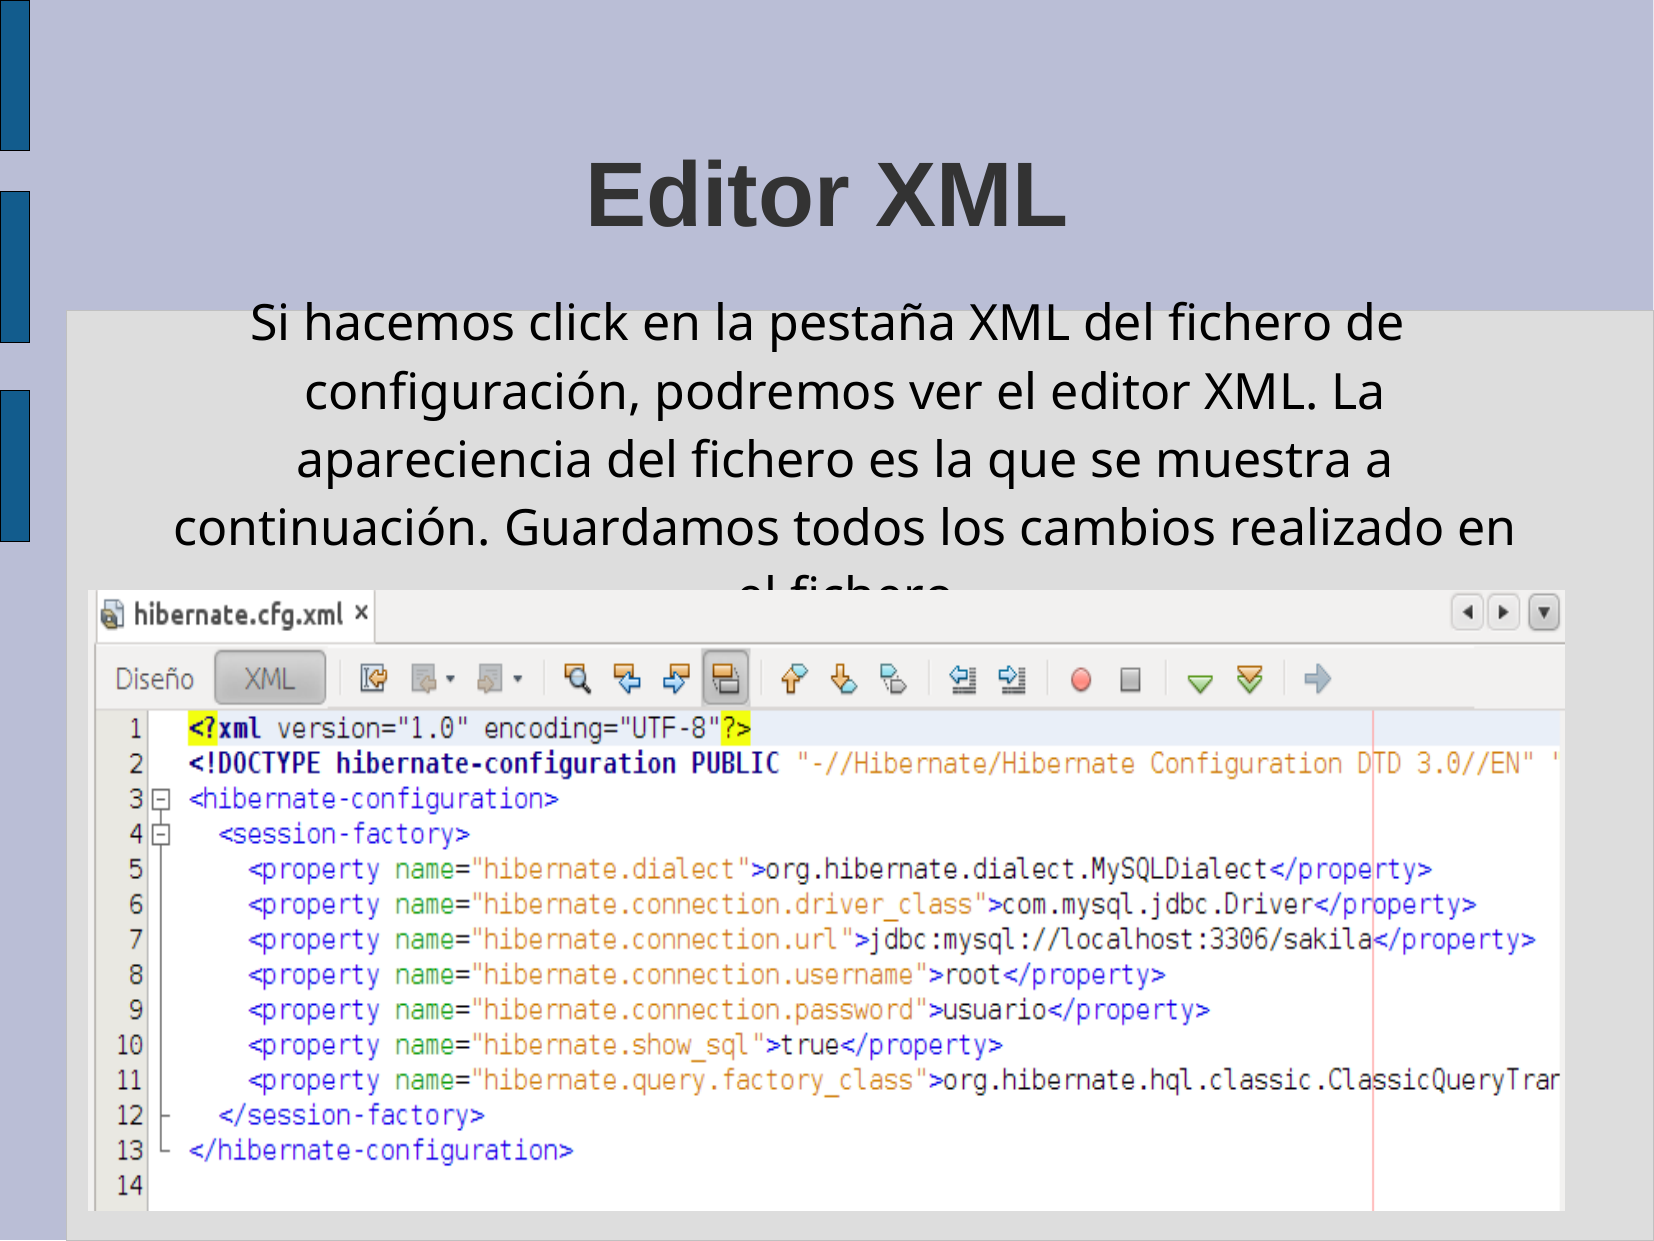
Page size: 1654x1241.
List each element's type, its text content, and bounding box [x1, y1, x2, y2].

picture [88, 590, 1565, 1211]
subtitle Si hacemos click en la pestaña XML del fichero de configuración, podremos ver el editor XML. La apareciencia del fichero es la que se muestra a continuación. Guardamos todos los cambios realizado en el fichero [121, 318, 1534, 590]
title Editor XML [121, 98, 1534, 291]
